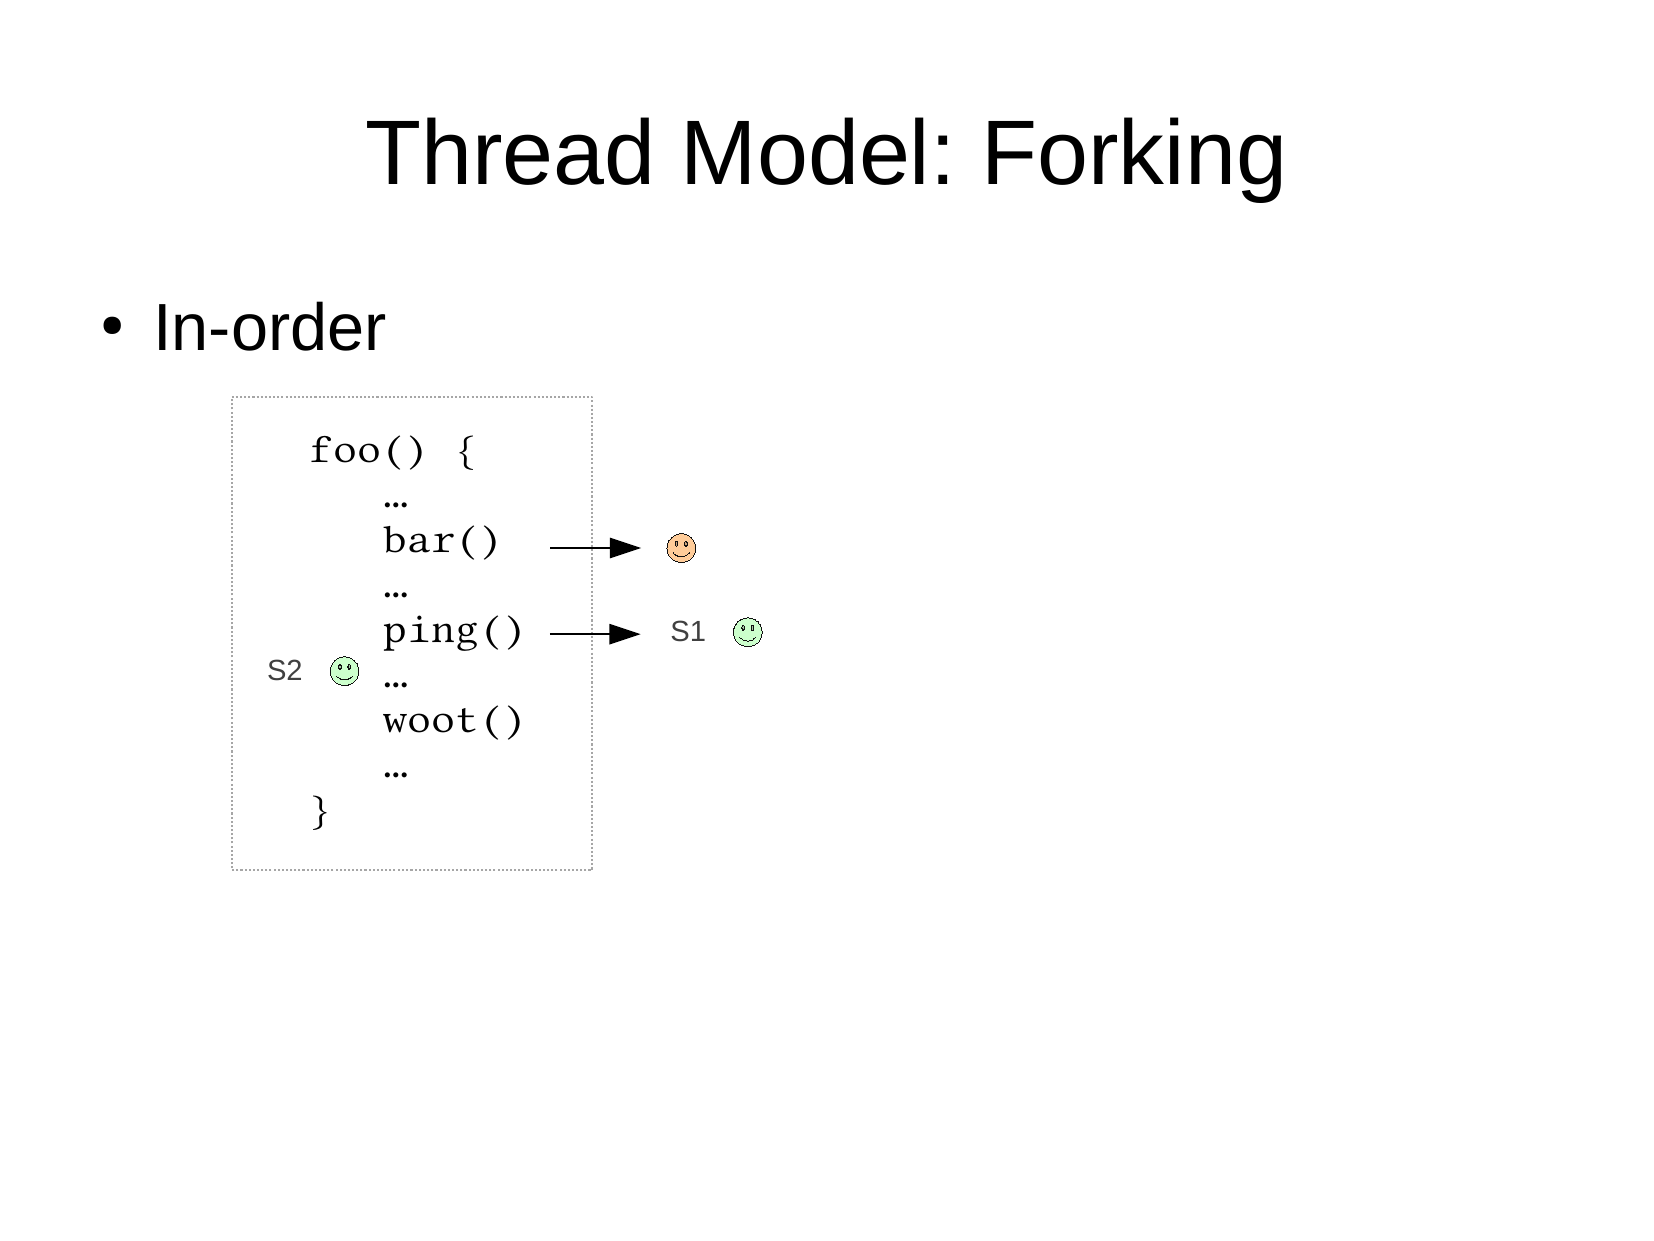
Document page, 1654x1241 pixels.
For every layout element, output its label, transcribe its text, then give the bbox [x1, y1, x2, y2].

list In-order [82, 290, 1571, 1010]
text_box S1 [655, 605, 722, 656]
text_box foo() { … bar() … ping() … woot() … } [294, 417, 574, 838]
text_box S2 [252, 644, 318, 694]
title Thread Model: Forking [82, 49, 1571, 257]
text_box [666, 533, 696, 563]
text_box [330, 656, 359, 686]
text_box [733, 617, 763, 647]
